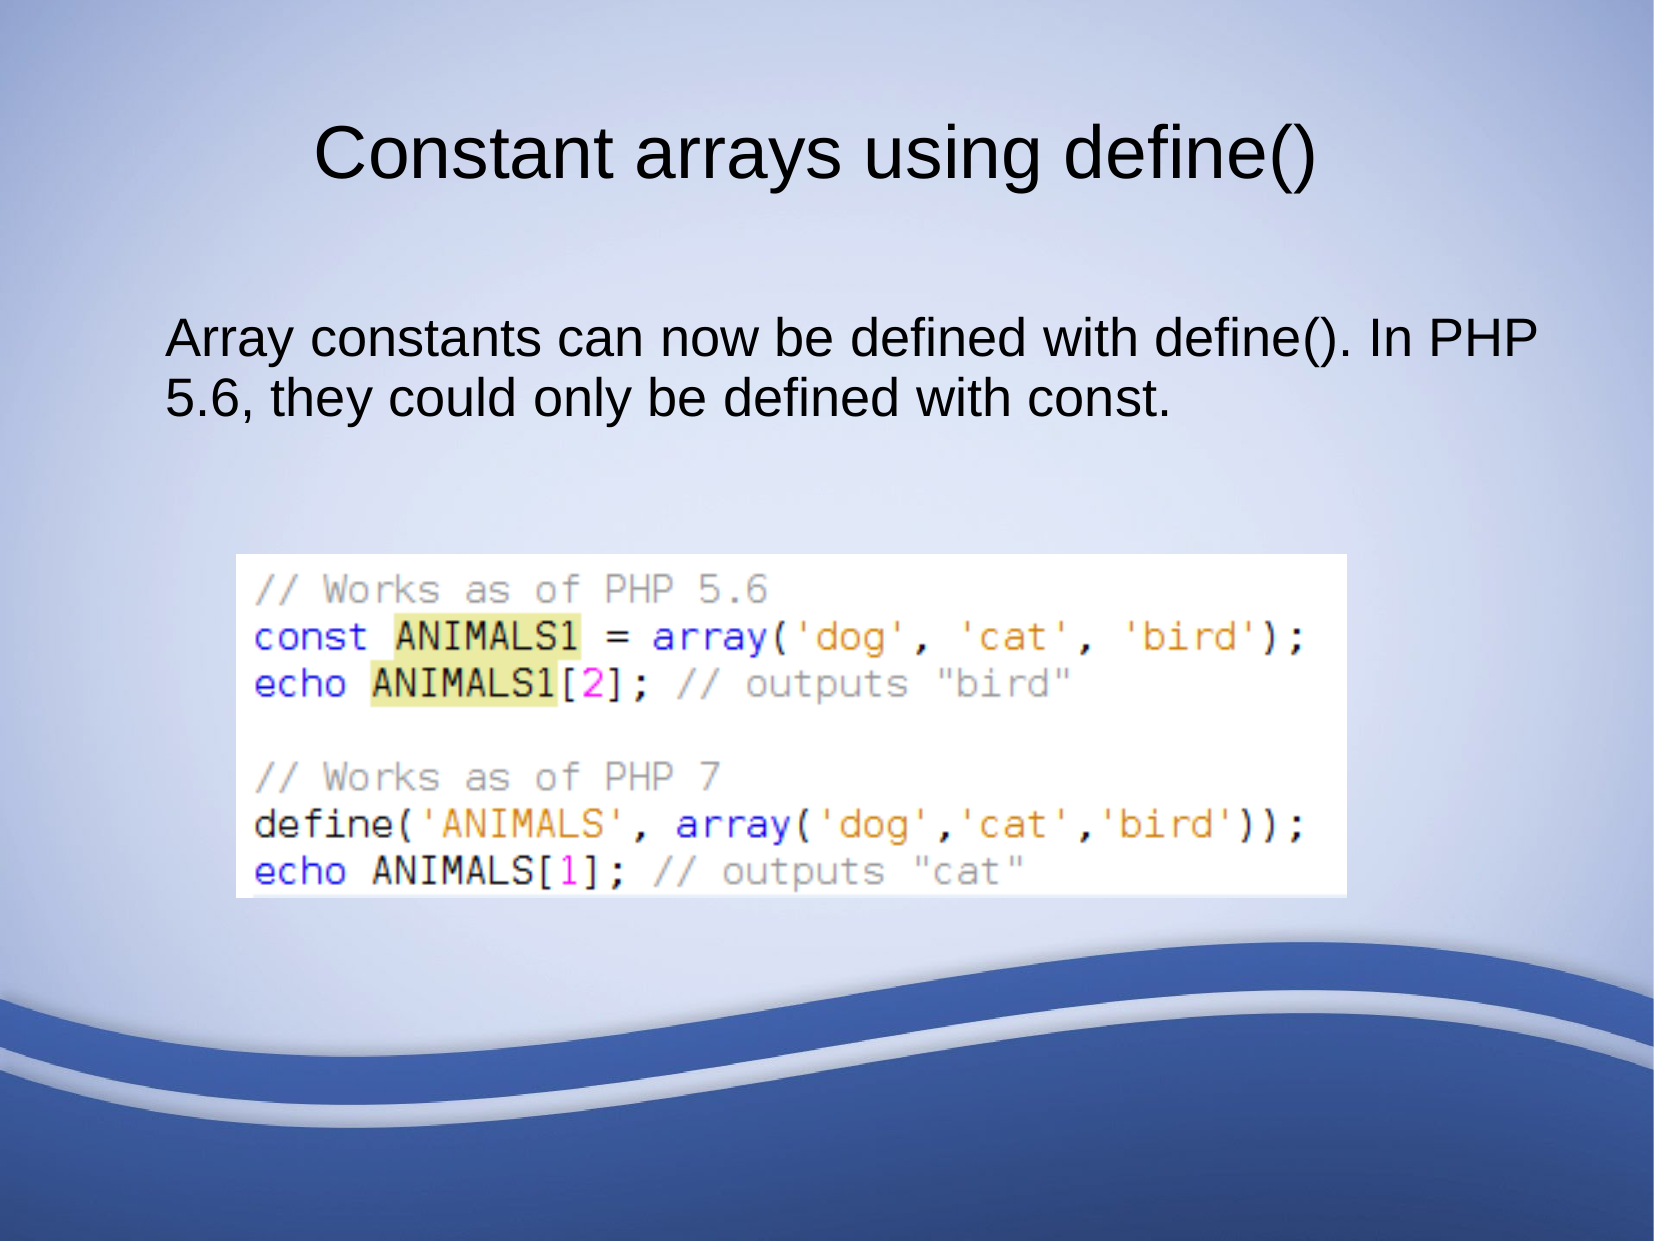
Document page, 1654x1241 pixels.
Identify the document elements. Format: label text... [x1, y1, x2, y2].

list Array constants can now be defined with define(). In PHP 5.6, they could only be defined with const. [94, 307, 1583, 651]
title Constant arrays using define() [82, 49, 1571, 257]
picture [0, 0, 1654, 1241]
